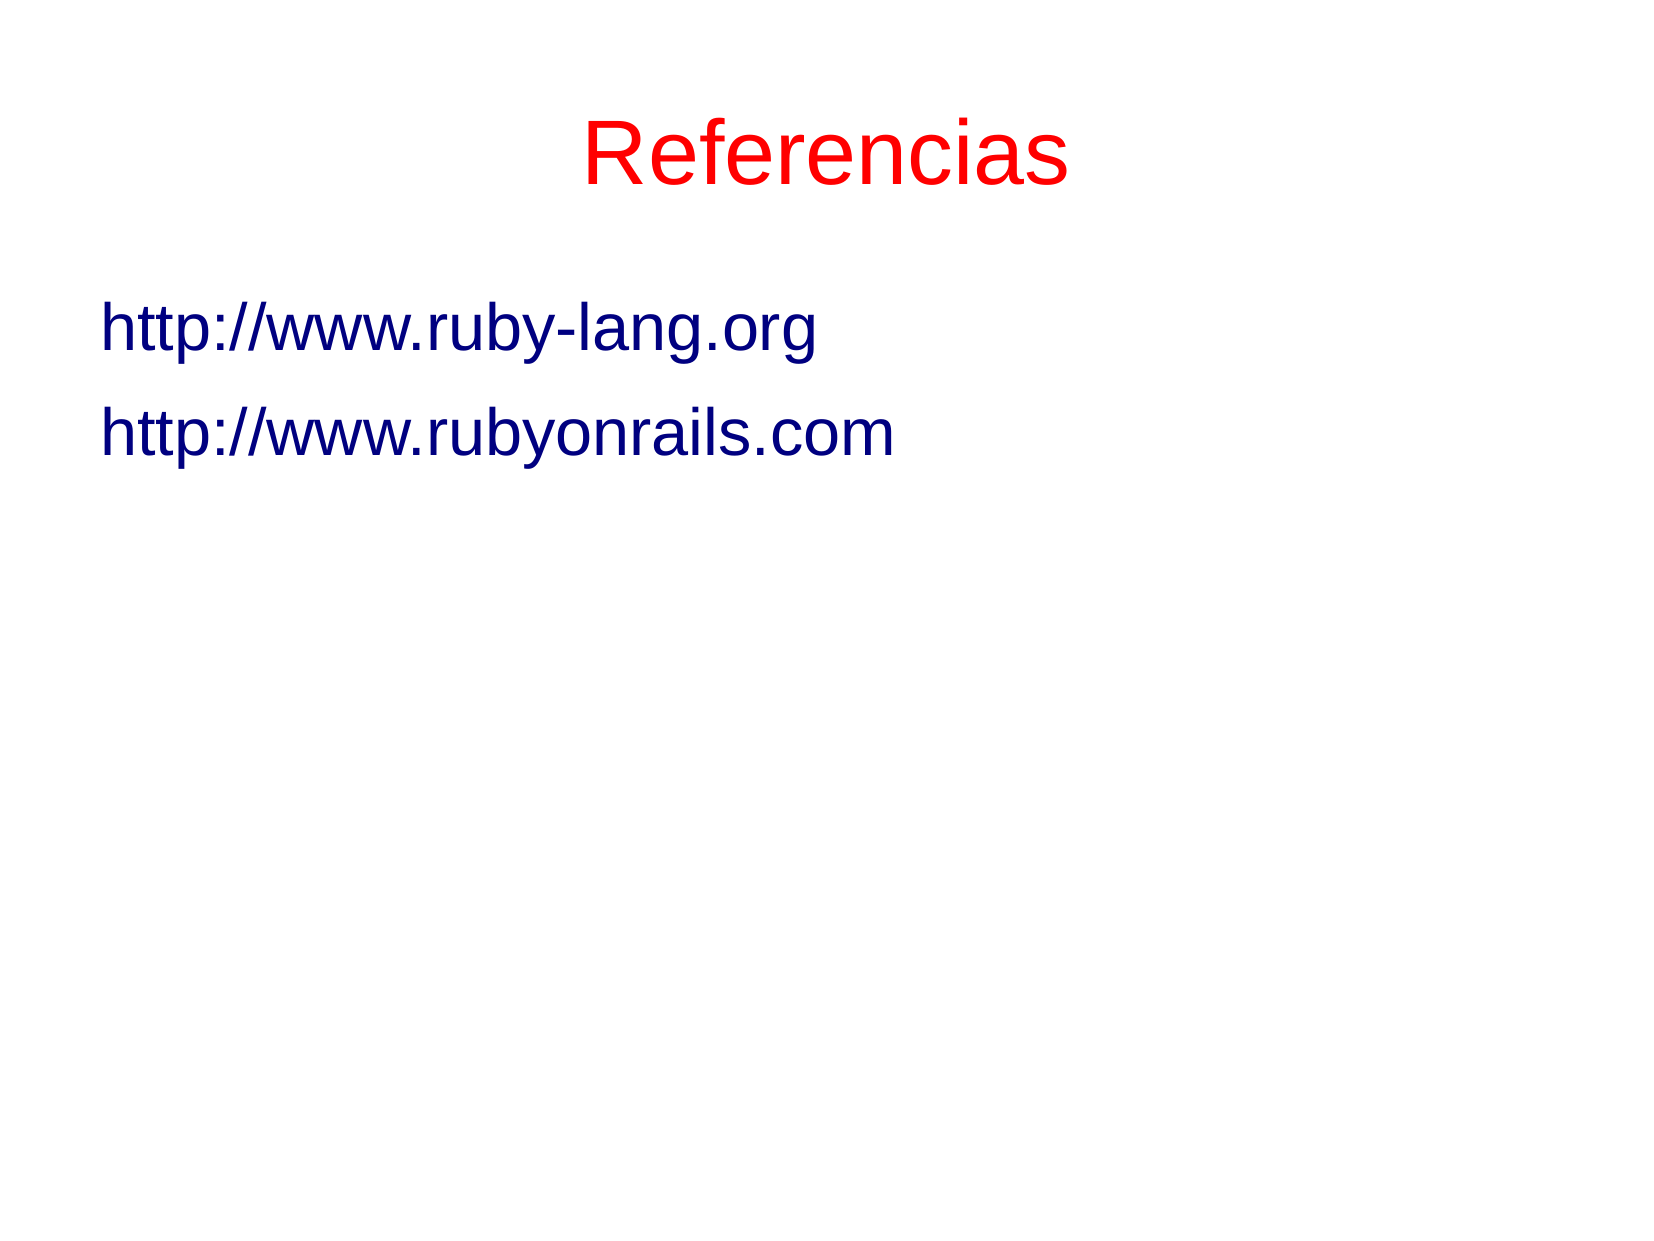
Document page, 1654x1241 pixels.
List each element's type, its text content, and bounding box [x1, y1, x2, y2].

list http://www.ruby-lang.org http://www.rubyonrails.com [82, 290, 1571, 1109]
title Referencias [82, 49, 1571, 257]
